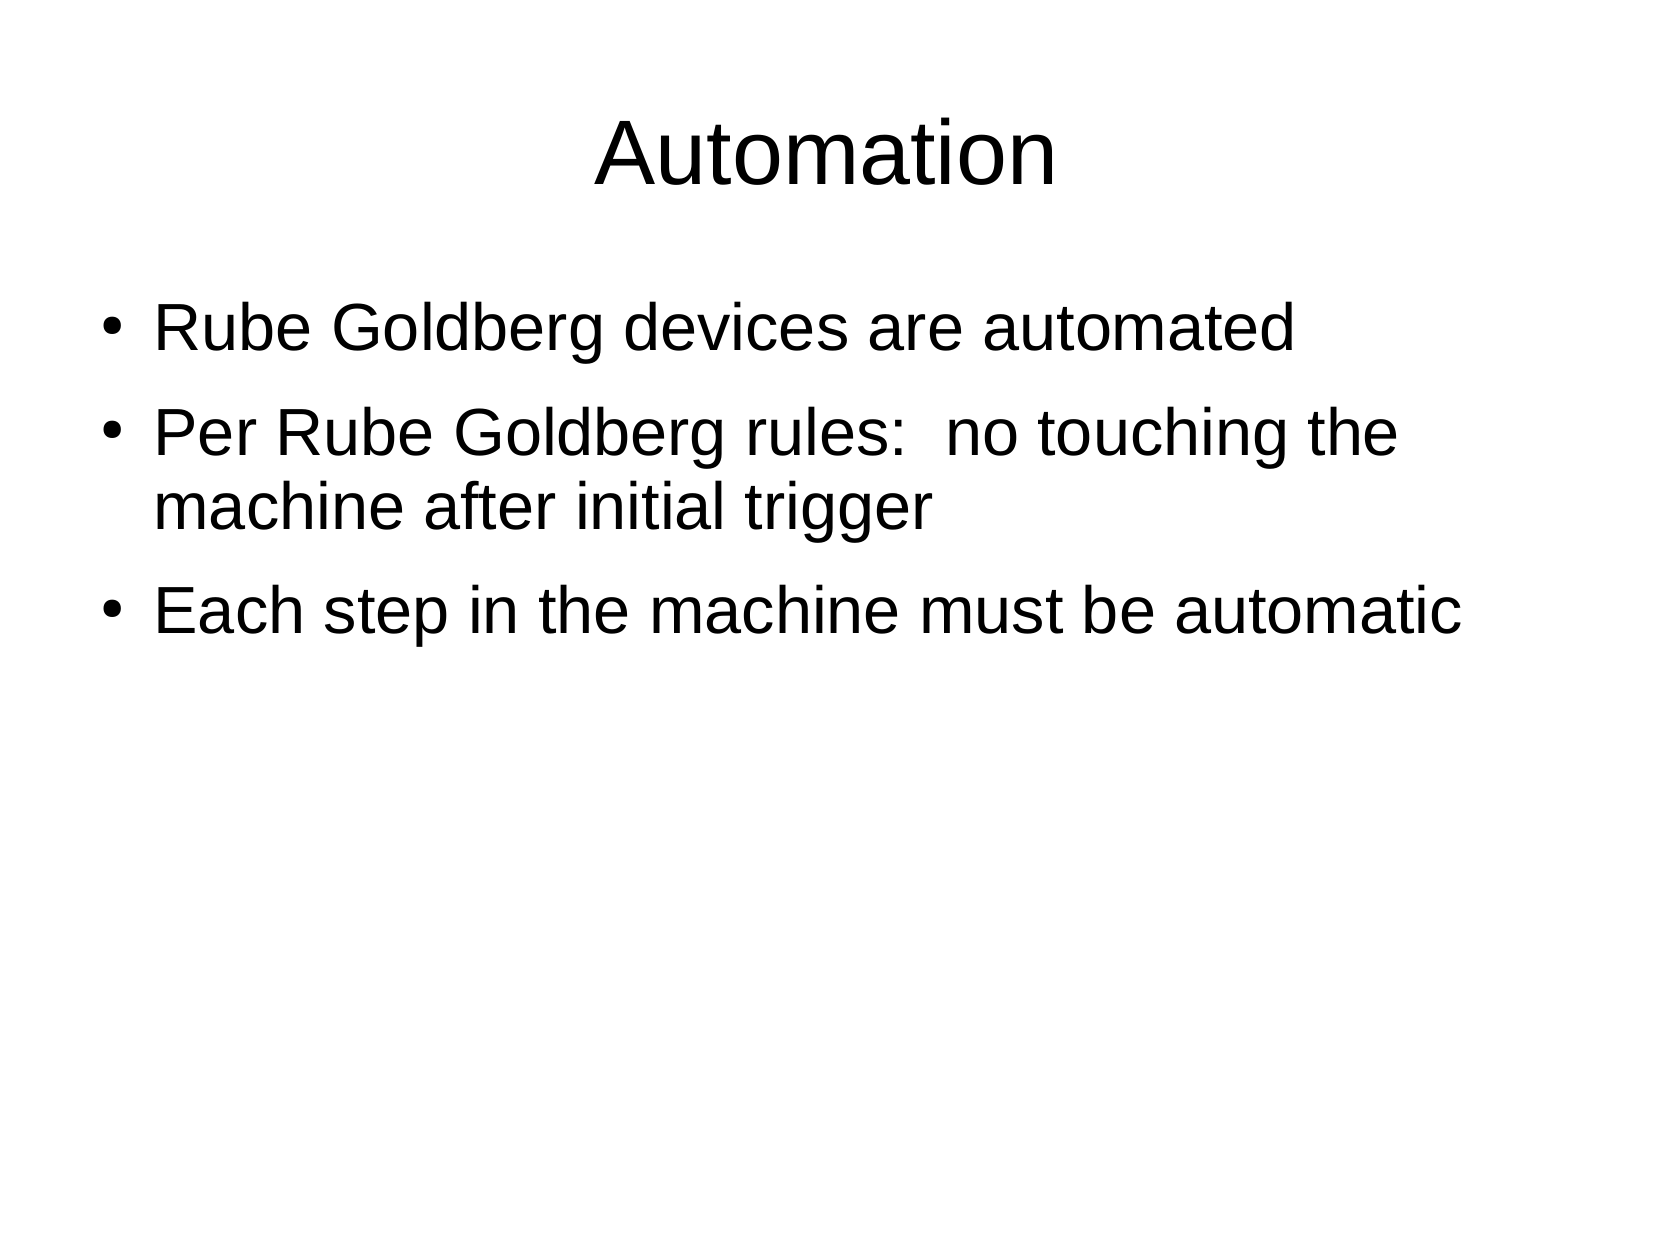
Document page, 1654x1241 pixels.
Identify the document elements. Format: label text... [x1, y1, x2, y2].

title Automation [82, 49, 1571, 257]
list Rube Goldberg devices are automated Per Rube Goldberg rules: no touching the machine after initial trigger Each step in the machine must be automatic [82, 290, 1571, 1010]
